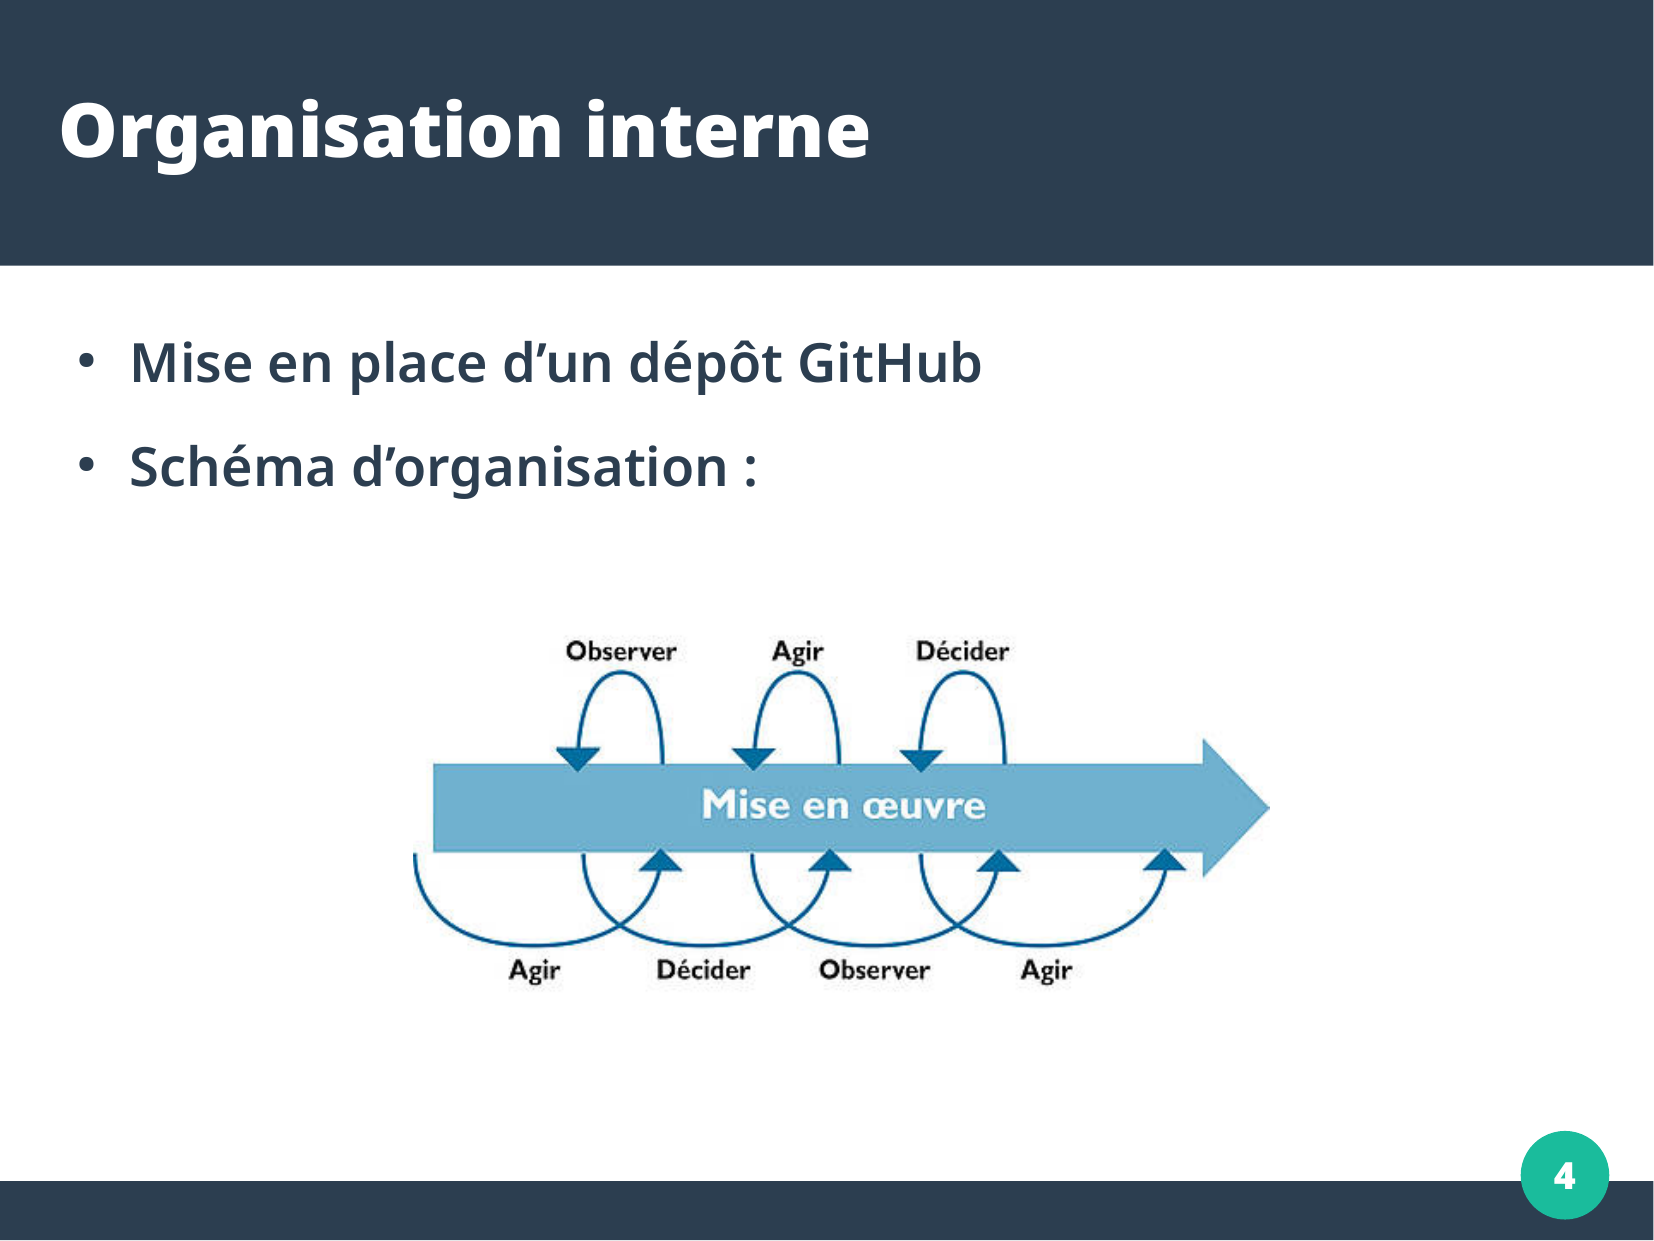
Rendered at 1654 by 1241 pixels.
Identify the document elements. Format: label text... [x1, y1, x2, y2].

list Mise en place d’un dépôt GitHub Schéma d’organisation : [59, 324, 1595, 1152]
picture [413, 622, 1270, 1004]
title Organisation interne [59, 49, 1595, 207]
